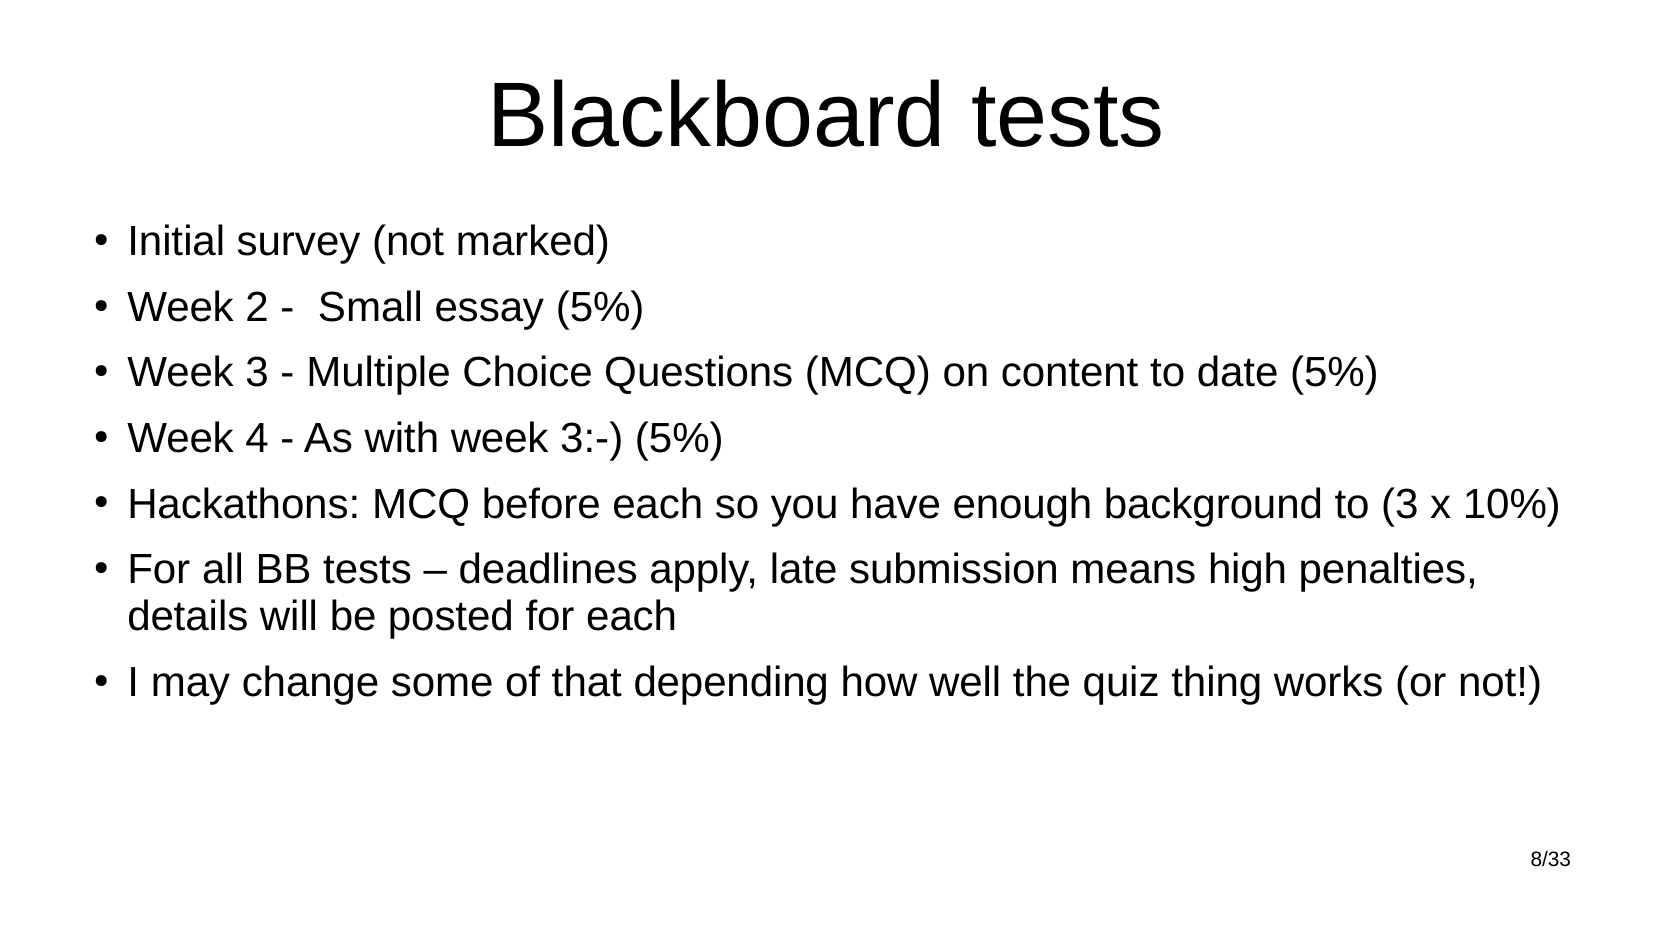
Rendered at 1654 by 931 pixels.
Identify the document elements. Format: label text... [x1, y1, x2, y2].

list Initial survey (not marked) Week 2 - Small essay (5%) Week 3 - Multiple Choice Questions (MCQ) on content to date (5%) Week 4 - As with week 3:-) (5%) Hackathons: MCQ before each so you have enough background to (3 x 10%) For all BB tests – deadlines apply, late submission means high penalties, details will be posted for each I may change some of that depending how well the quiz thing works (or not!) [82, 217, 1571, 758]
title Blackboard tests [82, 37, 1571, 193]
